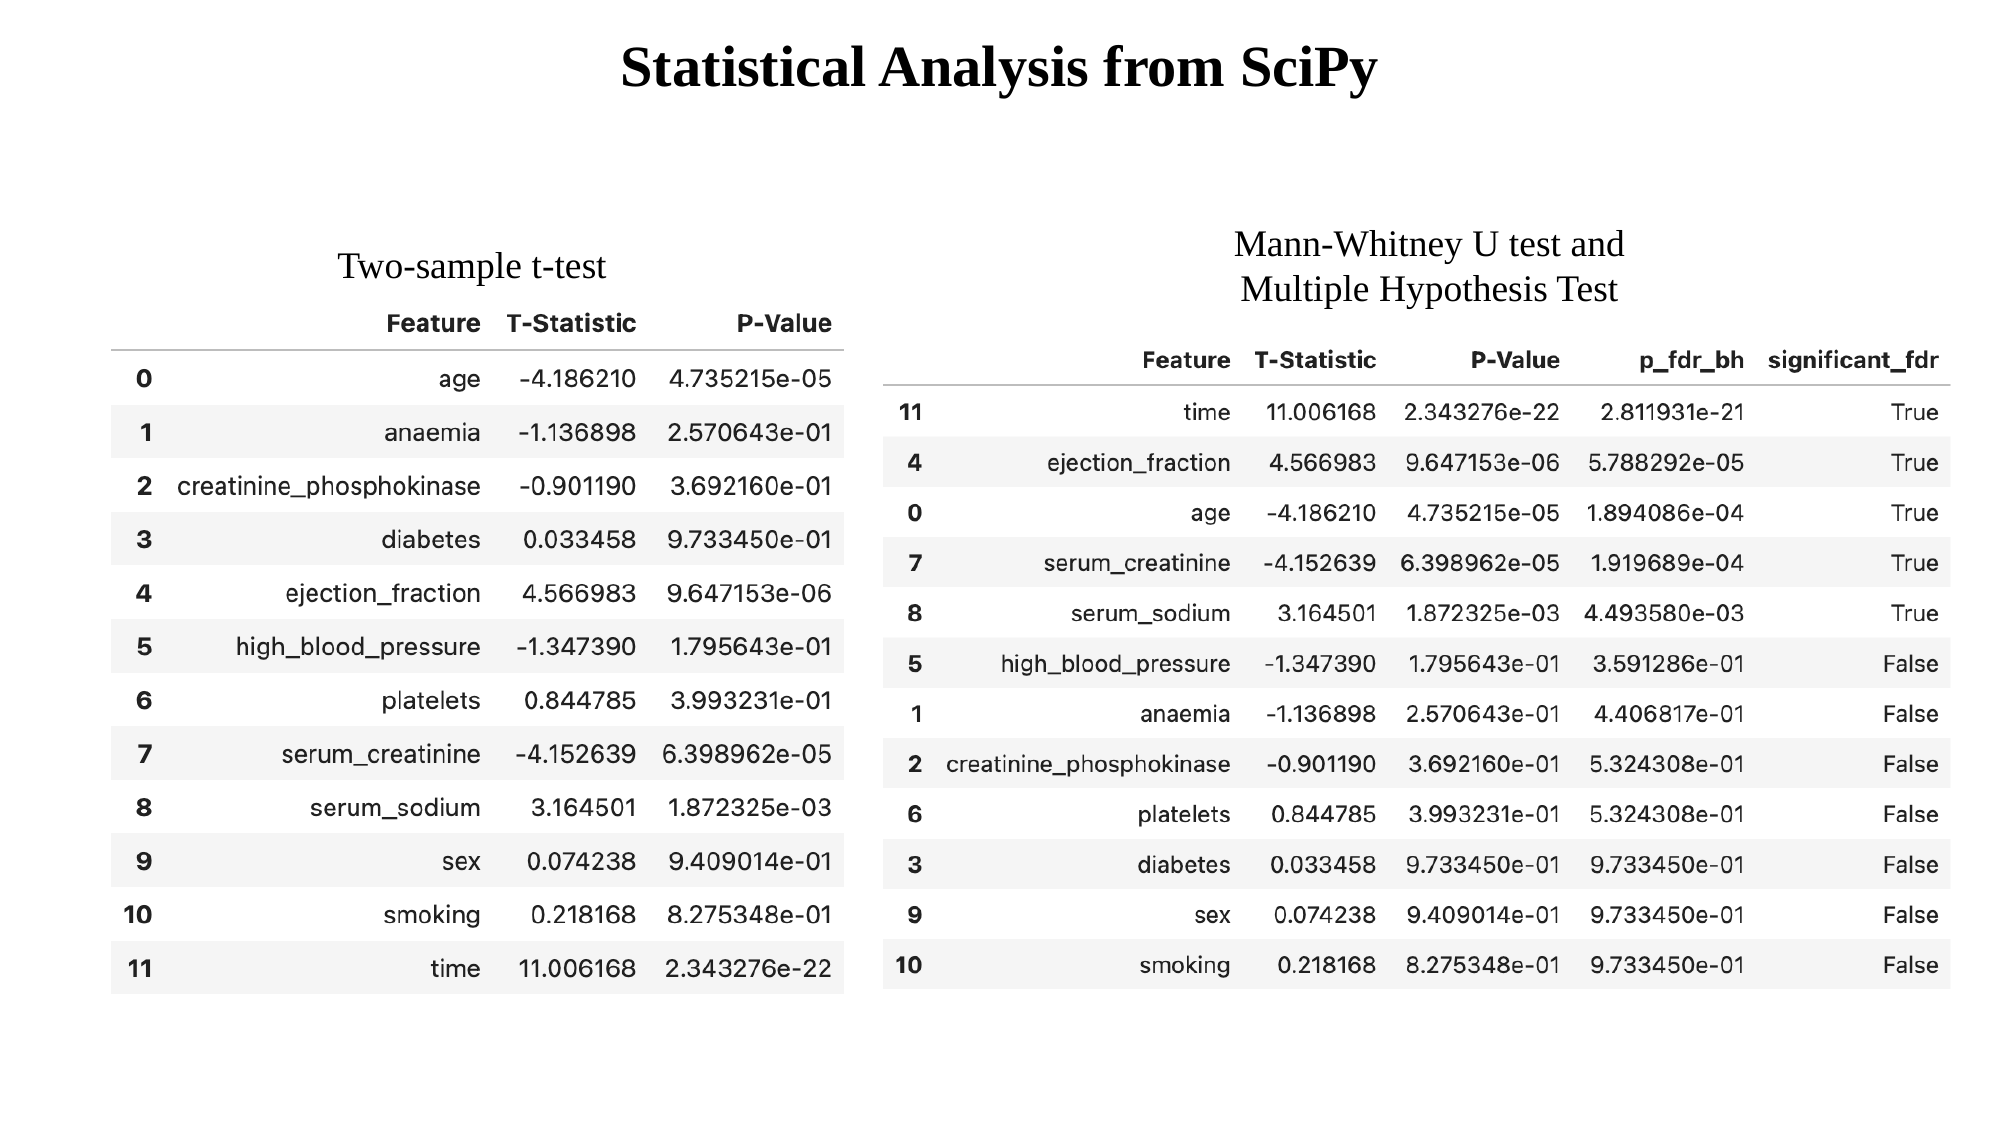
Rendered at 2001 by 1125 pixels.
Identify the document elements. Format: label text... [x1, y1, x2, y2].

text_box Statistical Analysis from SciPy [0, 20, 2000, 106]
text_box Two-sample t-test [322, 234, 623, 294]
picture [111, 294, 865, 1012]
text_box Mann-Whitney U test and Multiple Hypothesis Test [1165, 211, 1694, 317]
picture [882, 340, 1977, 997]
